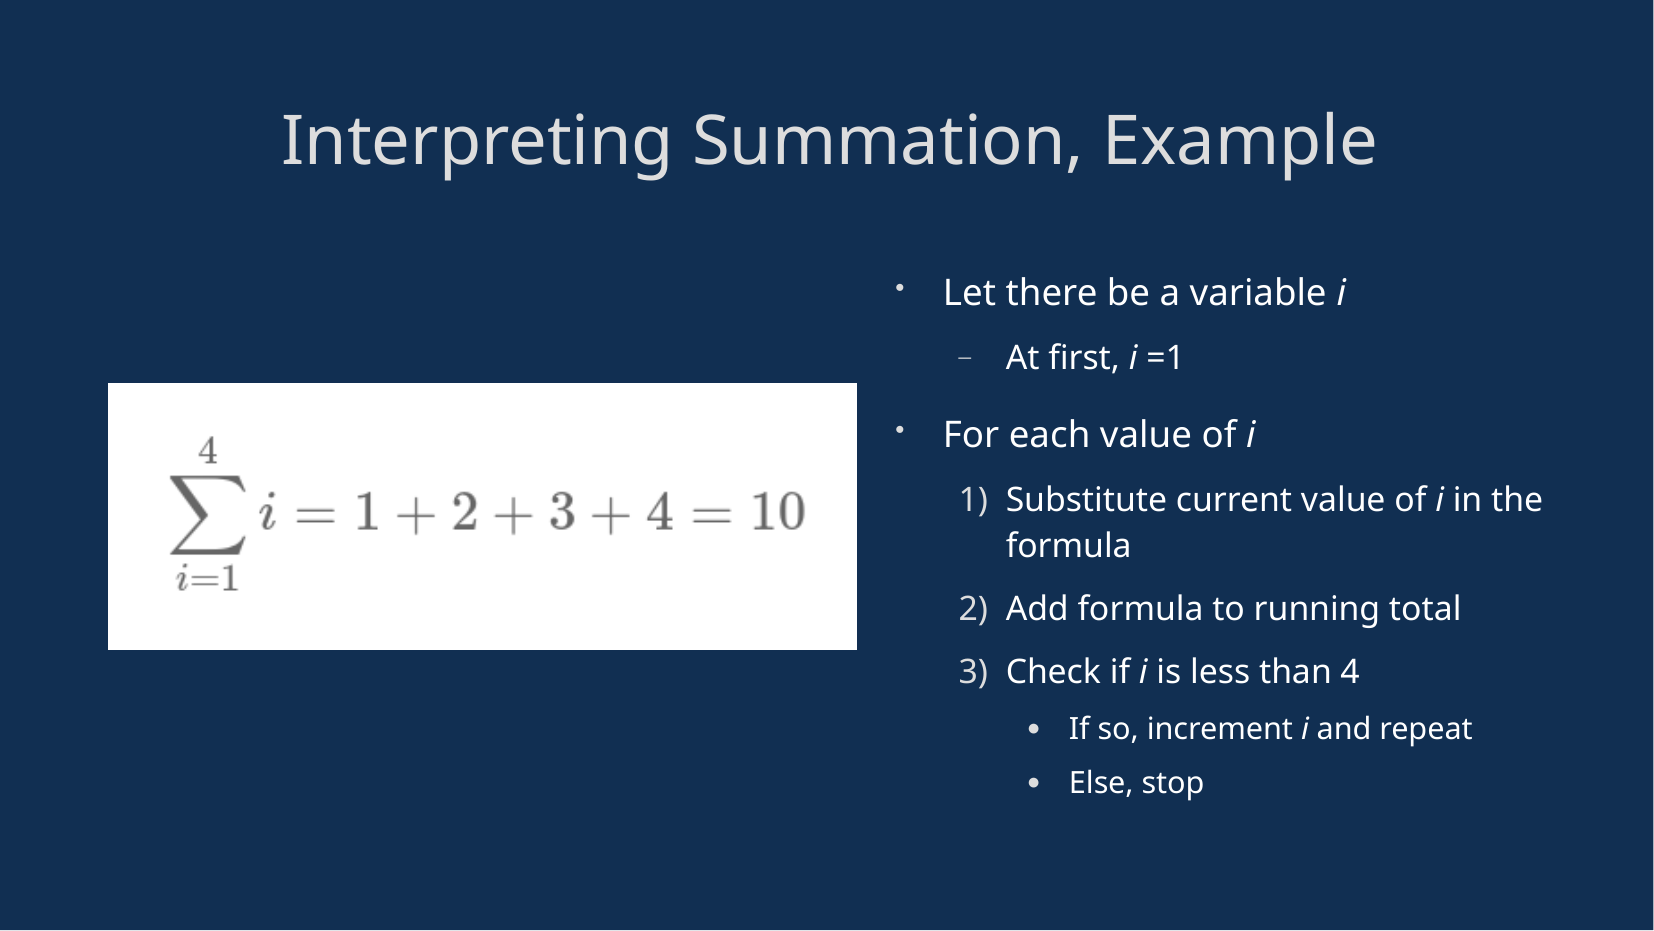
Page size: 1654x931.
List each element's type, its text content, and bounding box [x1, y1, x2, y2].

picture [108, 383, 857, 650]
title Interpreting Summation, Example [97, 56, 1563, 220]
list Let there be a variable i At first, i =1 For each value of i Substitute current value of i in the formula Add formula to running total Check if i is less than 4 If so, increment i and repeat Else, stop [879, 265, 1595, 803]
